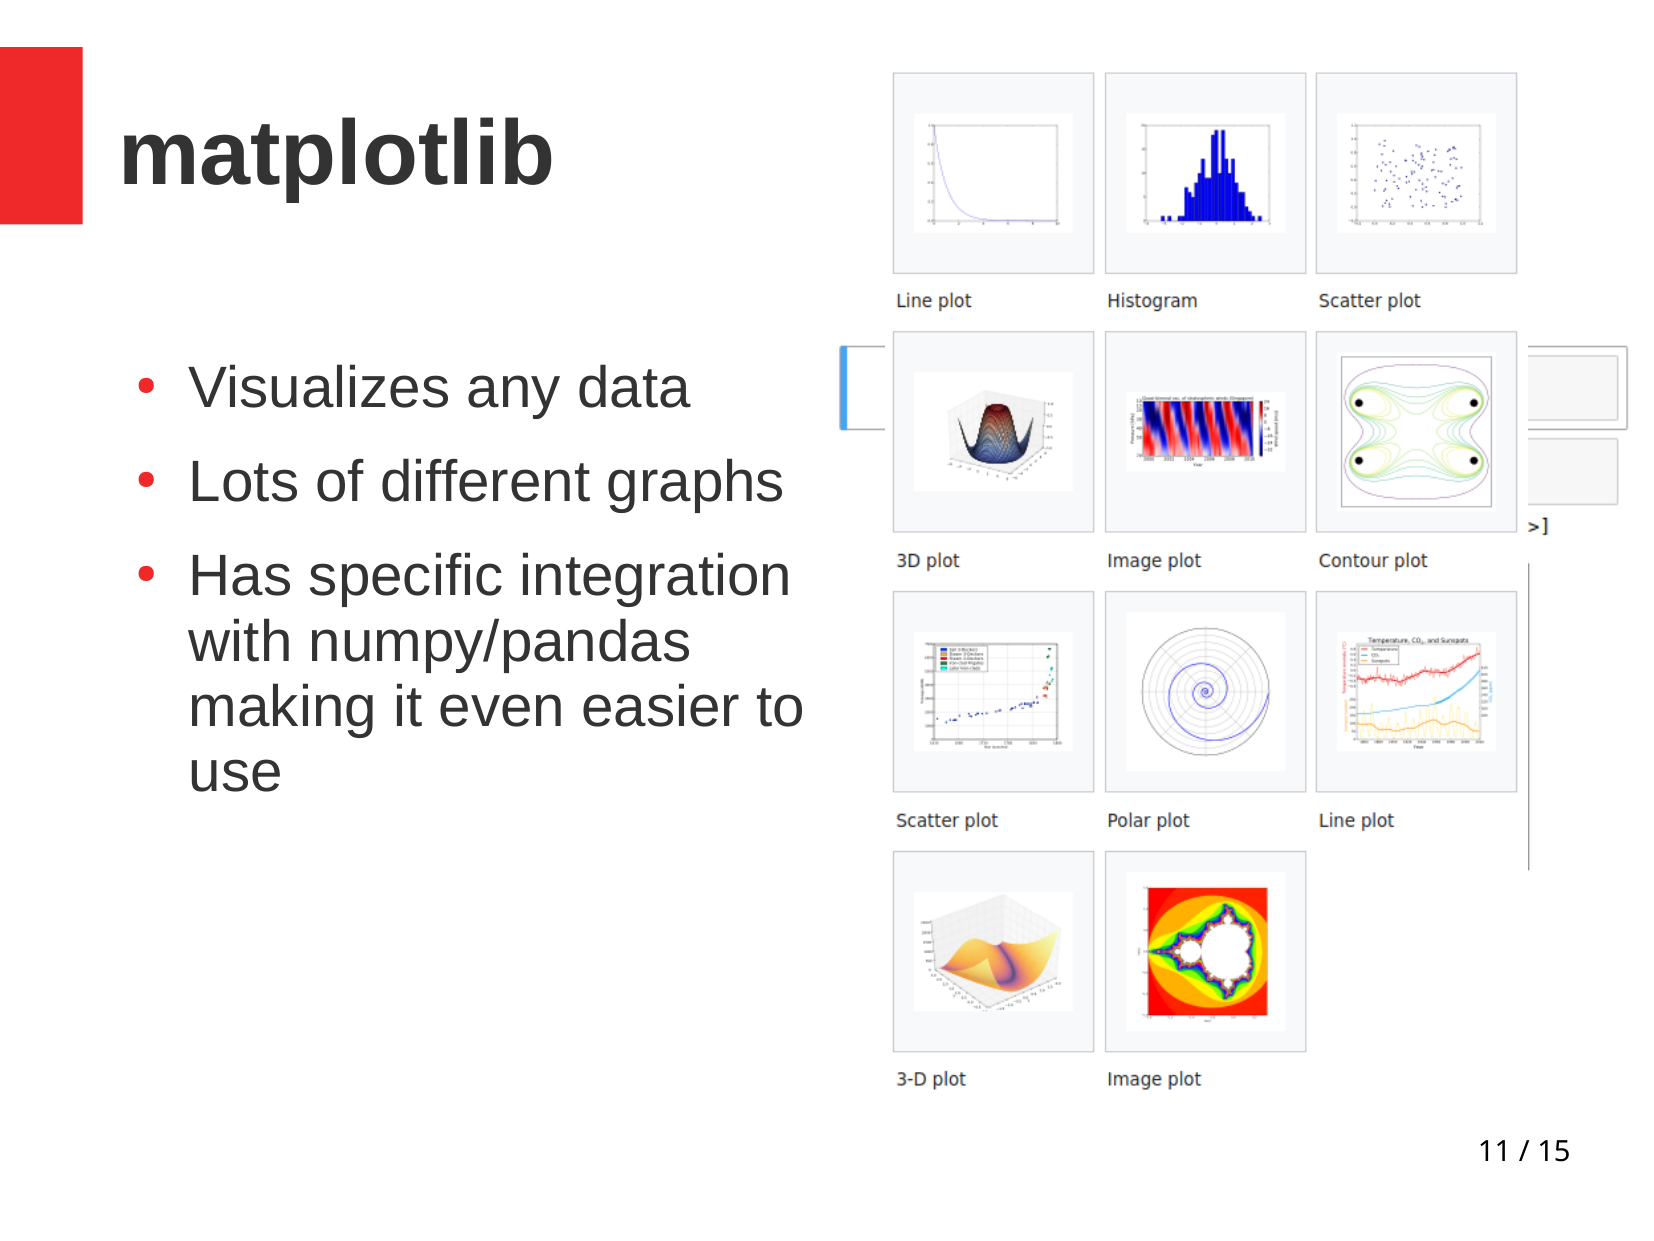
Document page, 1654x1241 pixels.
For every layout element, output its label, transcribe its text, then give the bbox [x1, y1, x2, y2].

list Visualizes any data Lots of different graphs Has specific integration with numpy/pandas making it even easier to use [118, 354, 810, 1074]
title matplotlib [118, 49, 1571, 257]
picture [827, 66, 1636, 1096]
